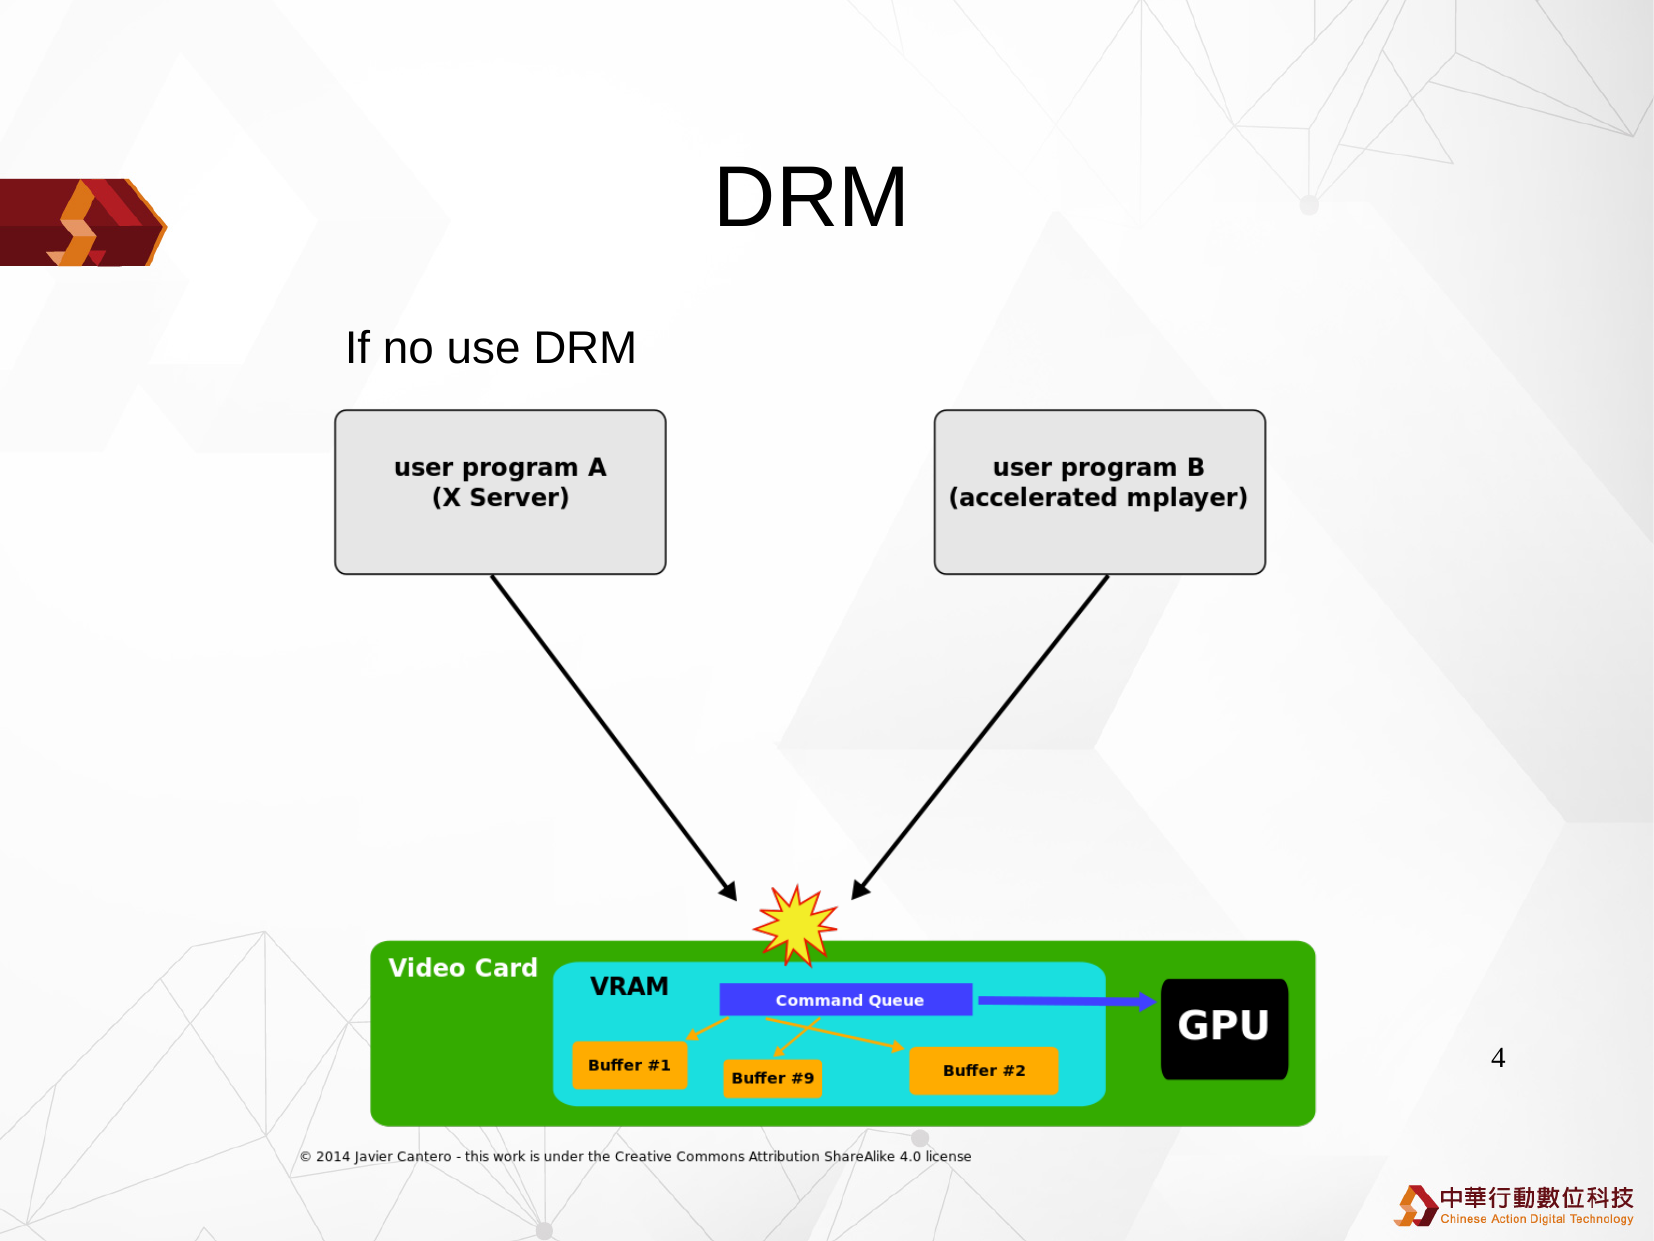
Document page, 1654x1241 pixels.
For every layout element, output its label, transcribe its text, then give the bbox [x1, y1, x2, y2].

picture [0, 0, 1654, 1241]
title DRM [118, 112, 1506, 281]
text_box If no use DRM [330, 315, 1066, 382]
